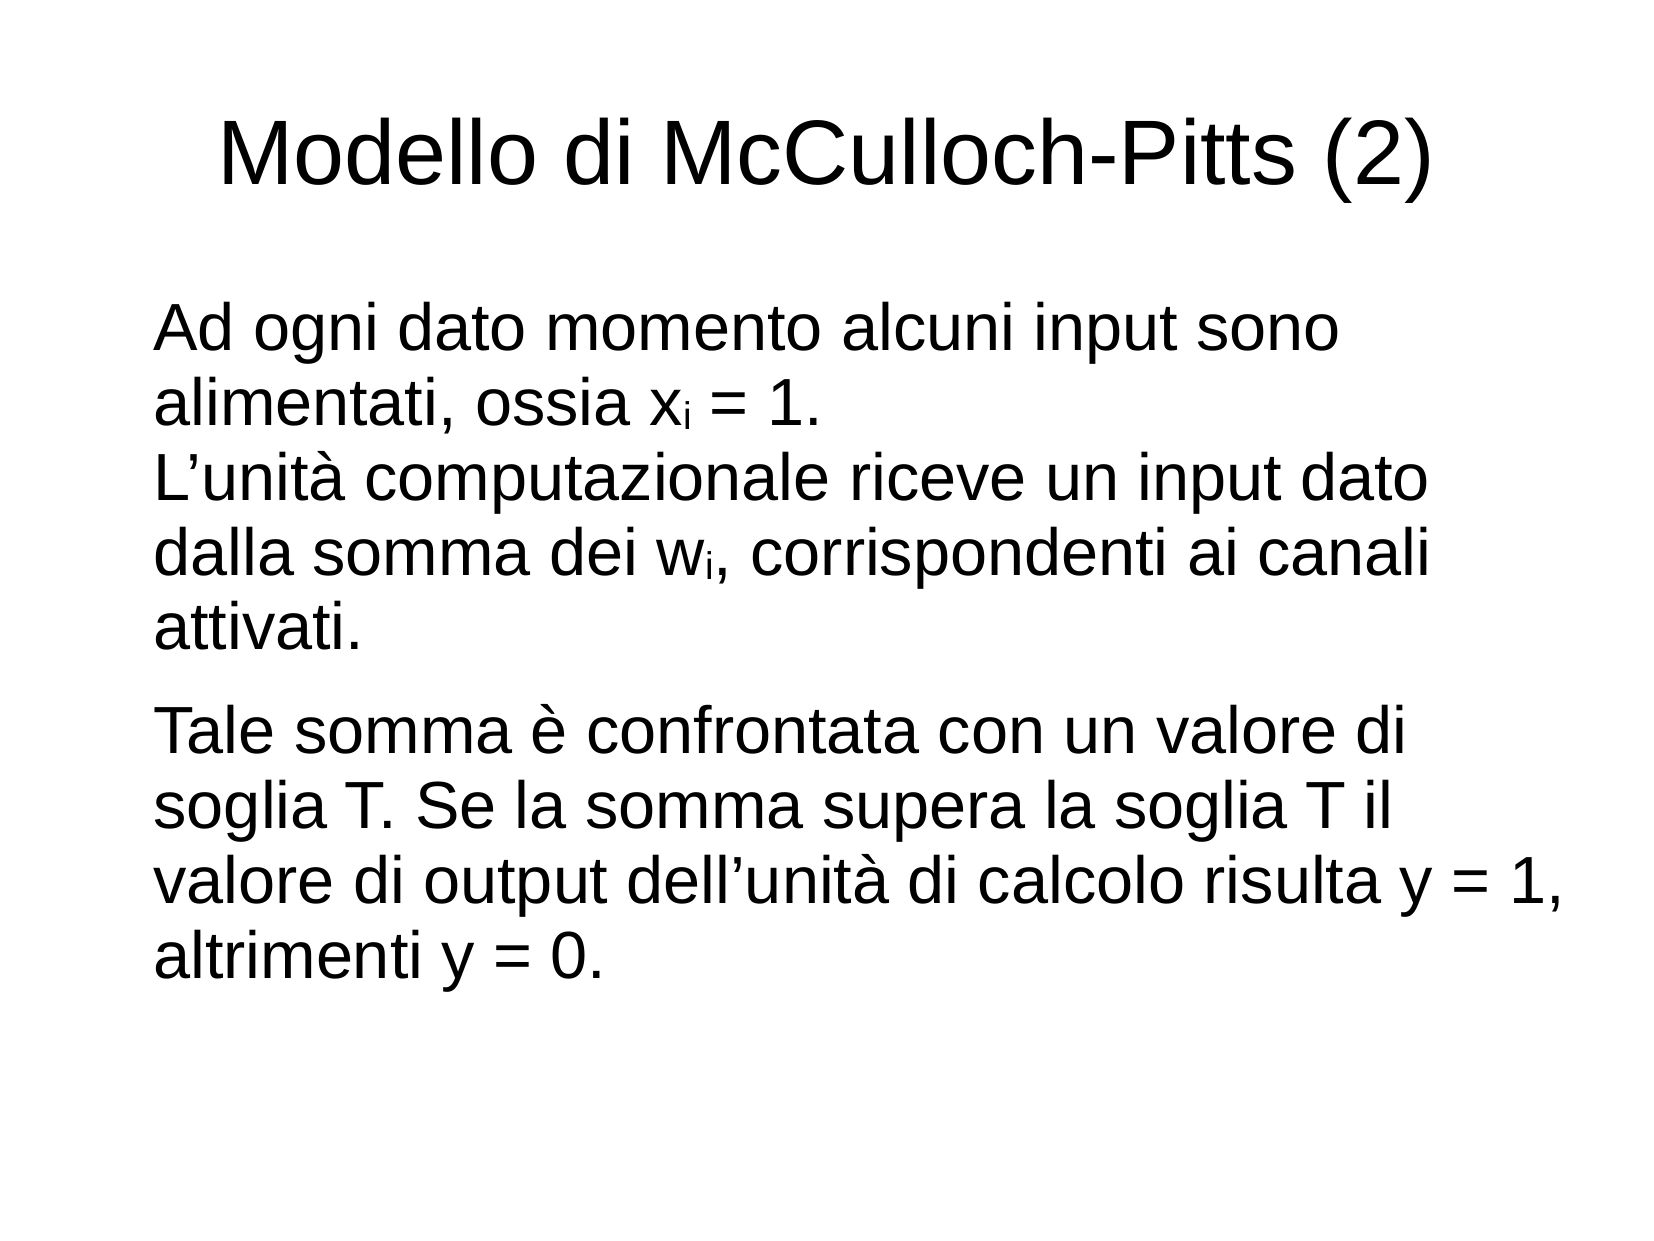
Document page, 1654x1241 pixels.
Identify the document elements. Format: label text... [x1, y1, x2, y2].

list Ad ogni dato momento alcuni input sono alimentati, ossia xi = 1. L’unità computazionale riceve un input dato dalla somma dei wi, corrispondenti ai canali attivati. Tale somma è confrontata con un valore di soglia T. Se la somma supera la soglia T il valore di output dell’unità di calcolo risulta y = 1, altrimenti y = 0. [82, 290, 1571, 1010]
title Modello di McCulloch-Pitts (2) [82, 49, 1571, 257]
